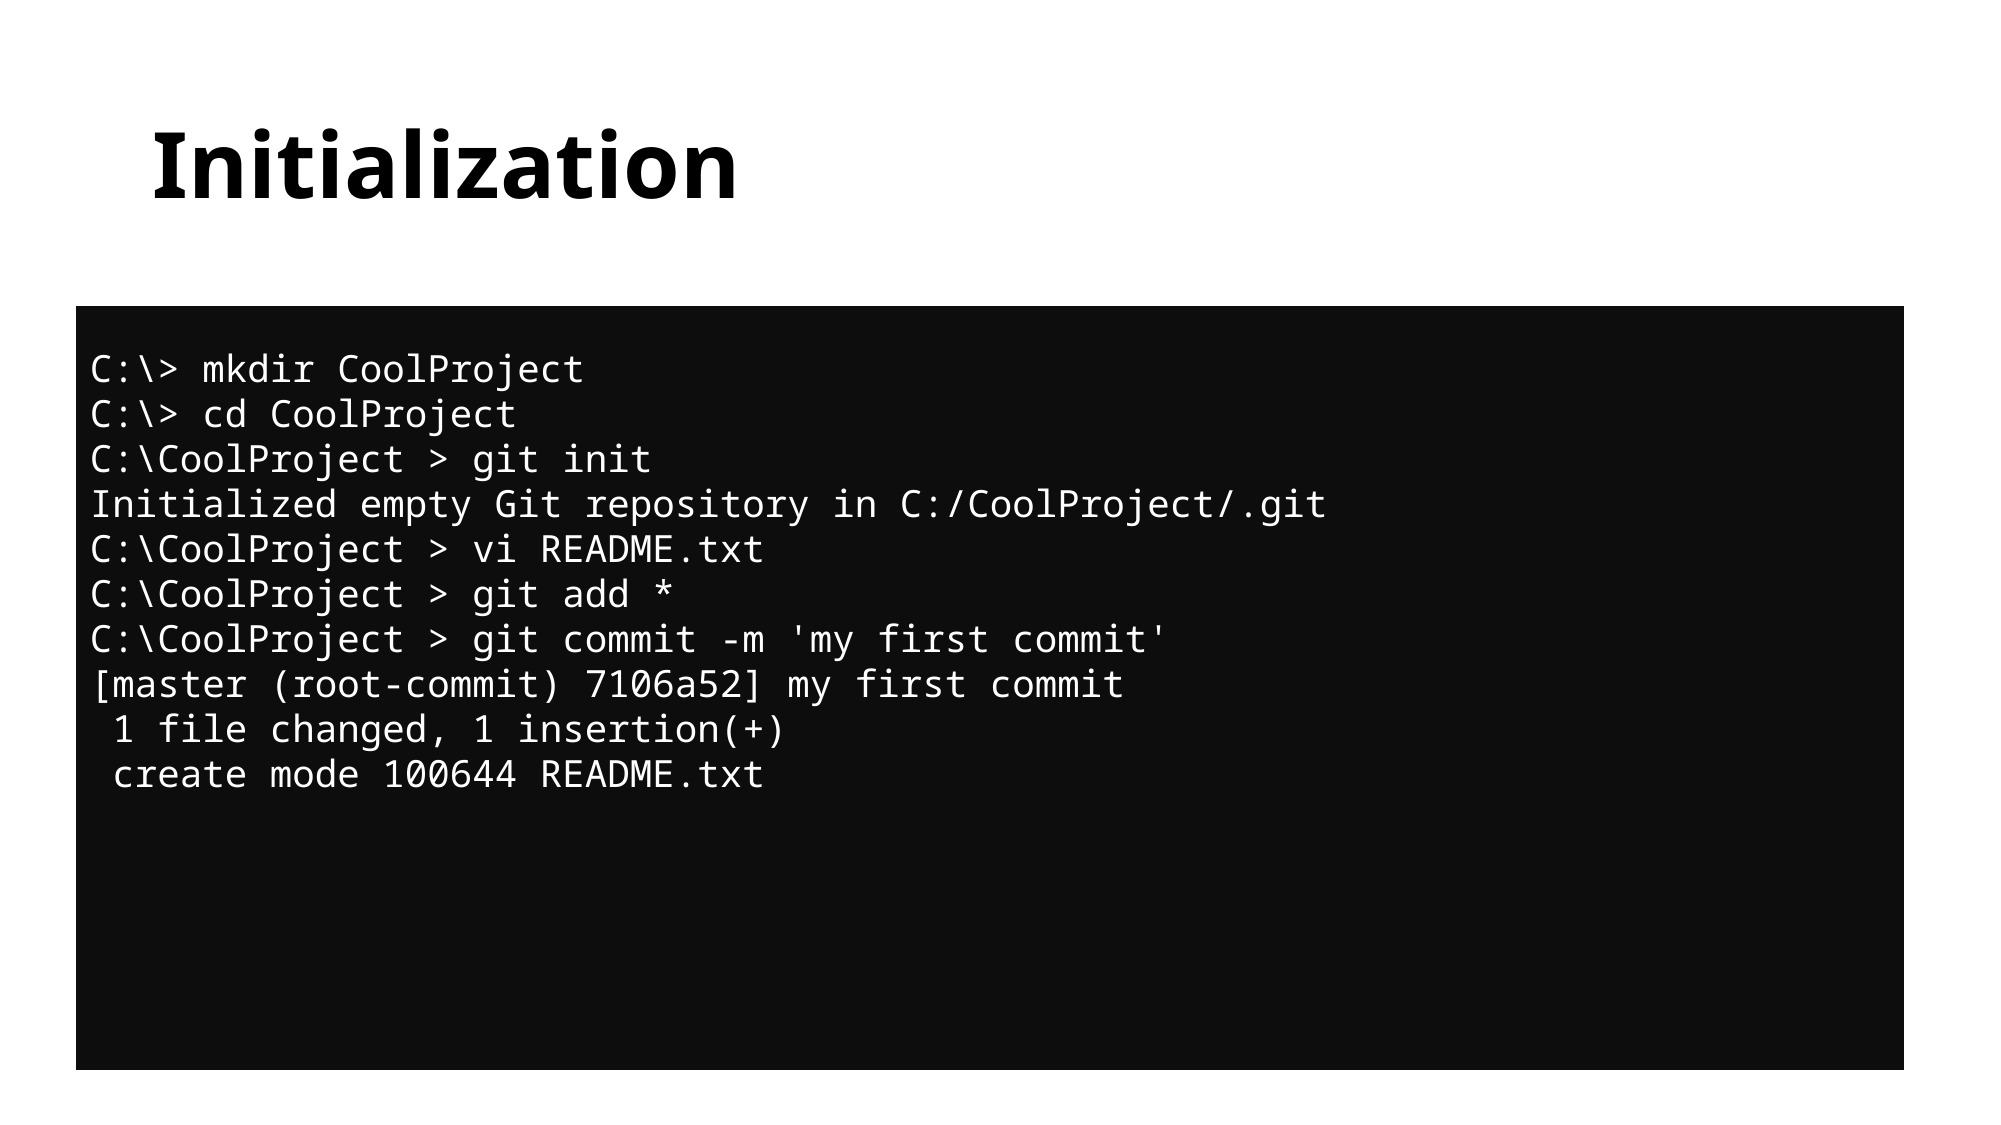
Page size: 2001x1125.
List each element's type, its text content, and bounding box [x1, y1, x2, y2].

text_box [75, 305, 1906, 1071]
text_box C:\> mkdir CoolProject C:\> cd CoolProject C:\CoolProject > git init Initialized empty Git repository in C:/CoolProject/.git C:\CoolProject > vi README.txt C:\CoolProject > git add * C:\CoolProject > git commit -m 'my first commit' [master (root-commit) 7106a52] my first commit 1 file changed, 1 insertion(+) create mode 100644 README.txt [75, 338, 1861, 843]
title Initialization [137, 59, 1863, 278]
